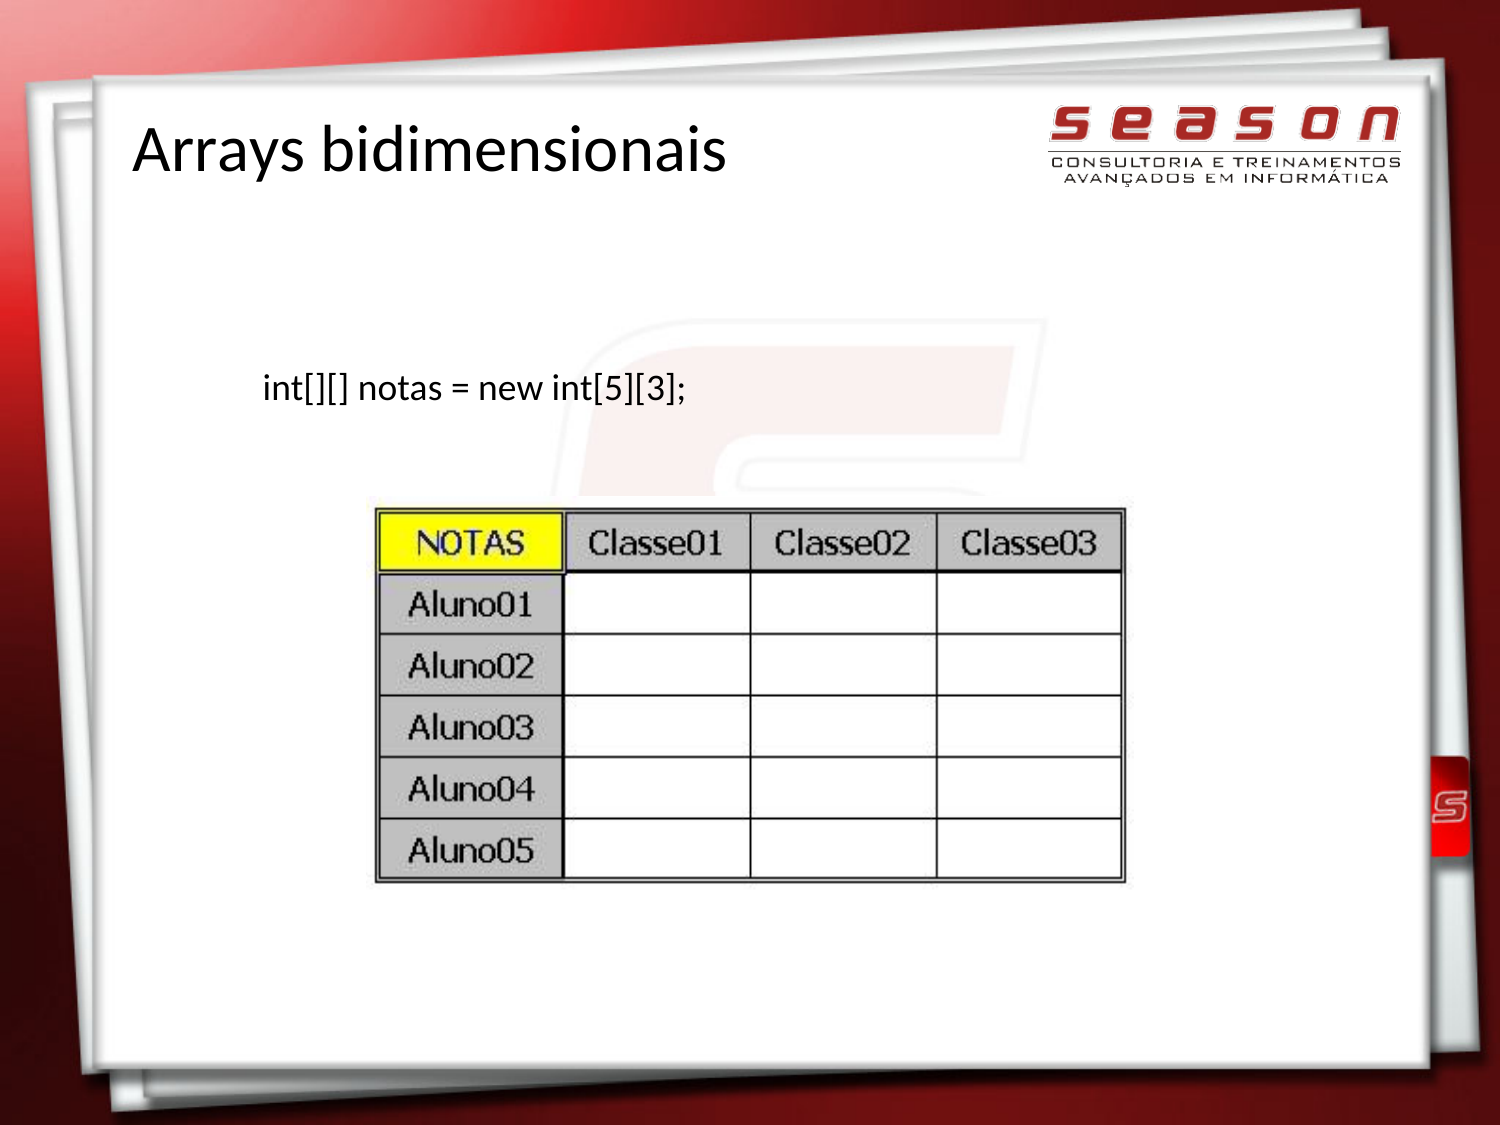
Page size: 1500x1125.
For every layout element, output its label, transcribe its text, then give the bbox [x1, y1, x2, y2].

text_box int[][] notas = new int[5][3]; [188, 334, 1323, 438]
picture [0, 0, 1500, 1125]
title Arrays bidimensionais [118, 33, 1394, 257]
